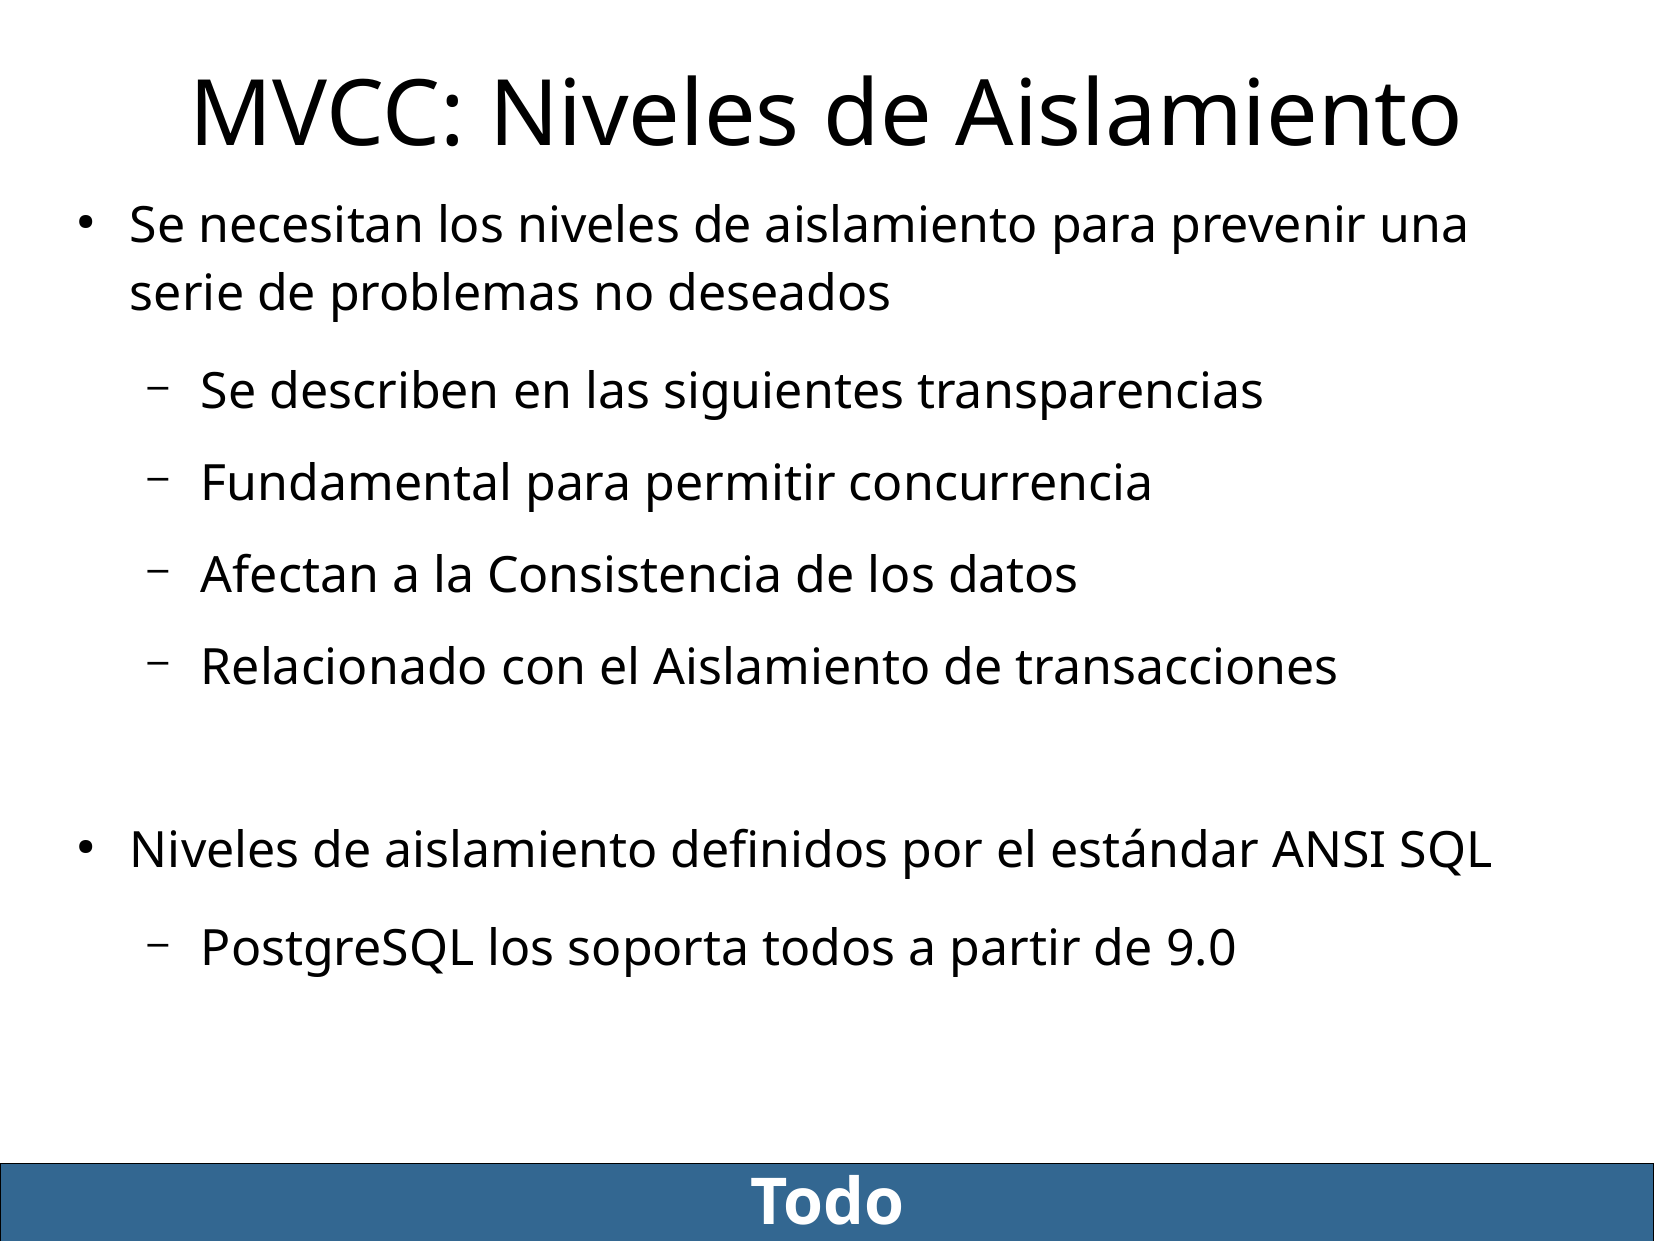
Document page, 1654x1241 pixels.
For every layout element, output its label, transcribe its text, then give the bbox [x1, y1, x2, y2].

list Se necesitan los niveles de aislamiento para prevenir una serie de problemas no deseados Se describen en las siguientes transparencias Fundamental para permitir concurrencia Afectan a la Consistencia de los datos Relacionado con el Aislamiento de transacciones Niveles de aislamiento definidos por el estándar ANSI SQL PostgreSQL los soporta todos a partir de 9.0 [59, 188, 1595, 1137]
title MVCC: Niveles de Aislamiento [82, 37, 1571, 184]
